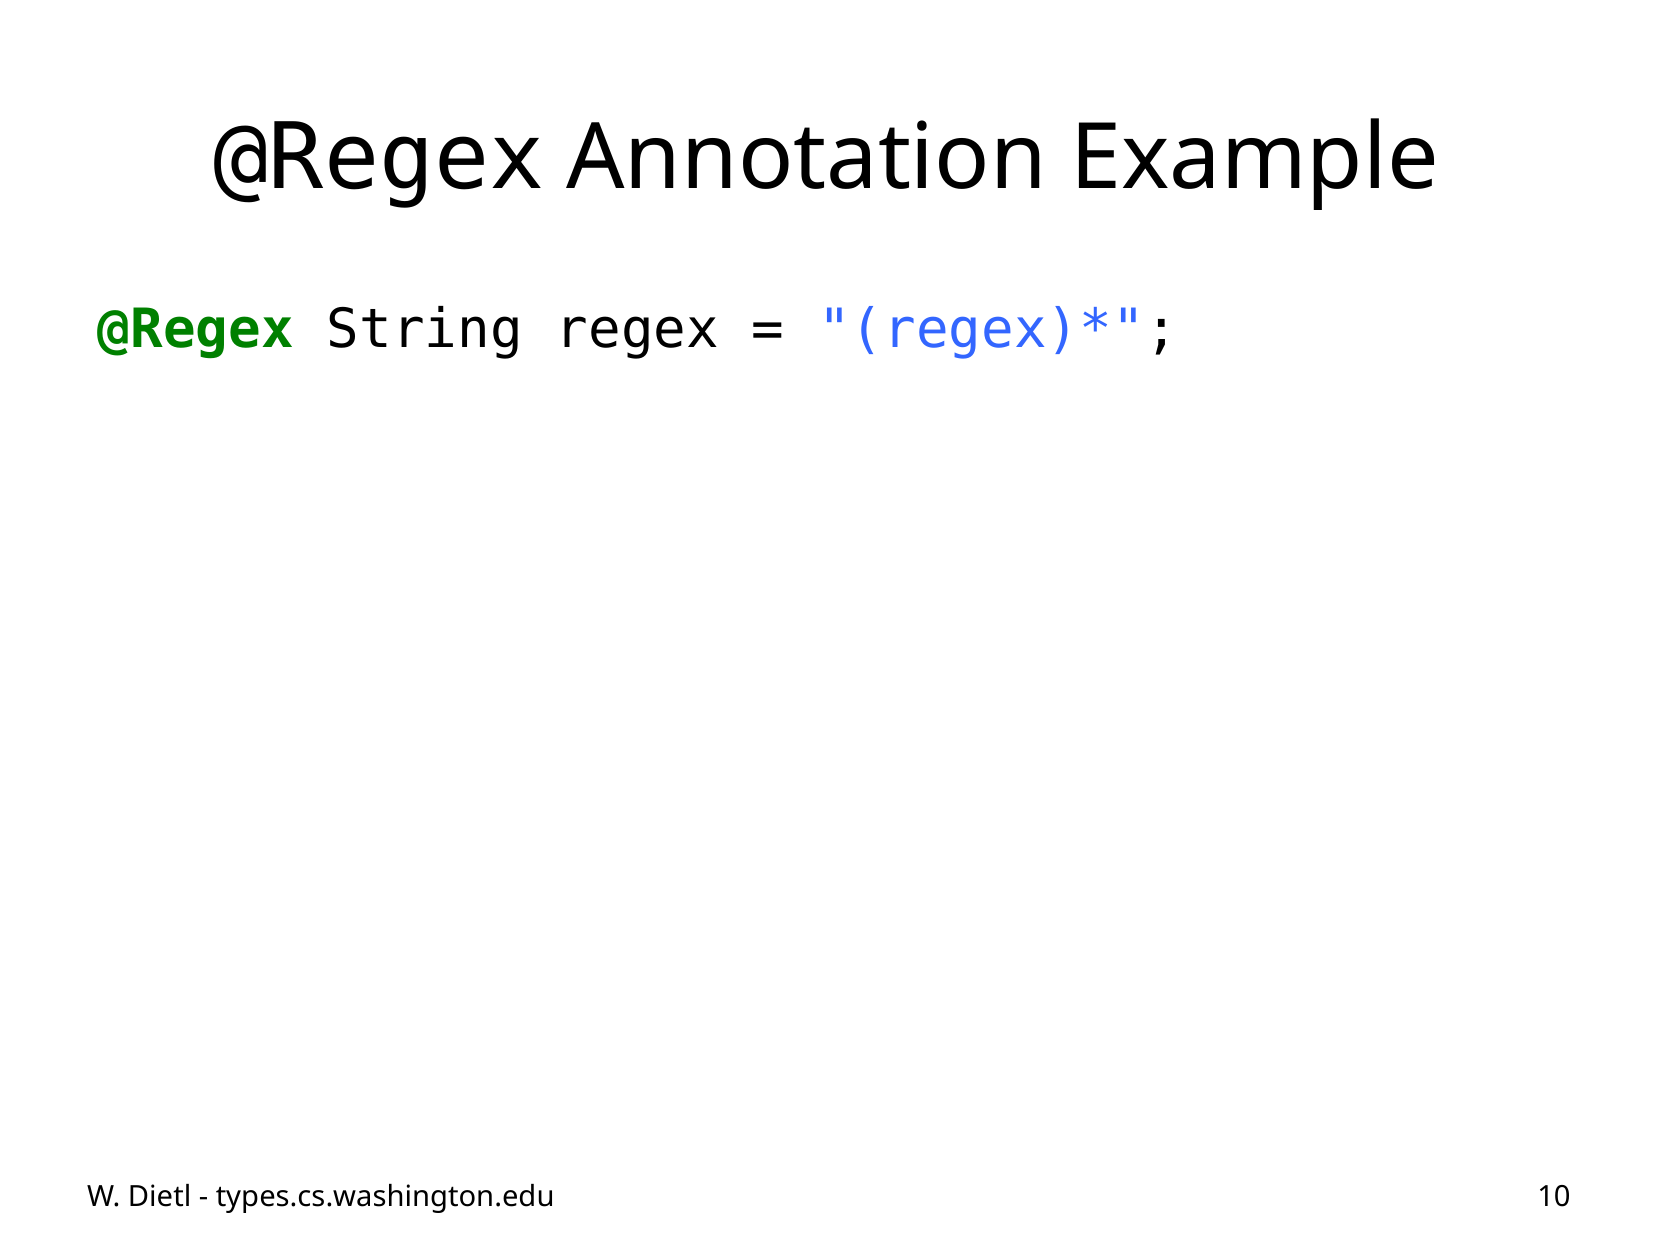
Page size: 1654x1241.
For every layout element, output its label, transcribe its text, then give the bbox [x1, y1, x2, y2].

list @Regex String regex = "(regex)*"; [82, 290, 1571, 1109]
title @Regex Annotation Example [82, 49, 1571, 257]
